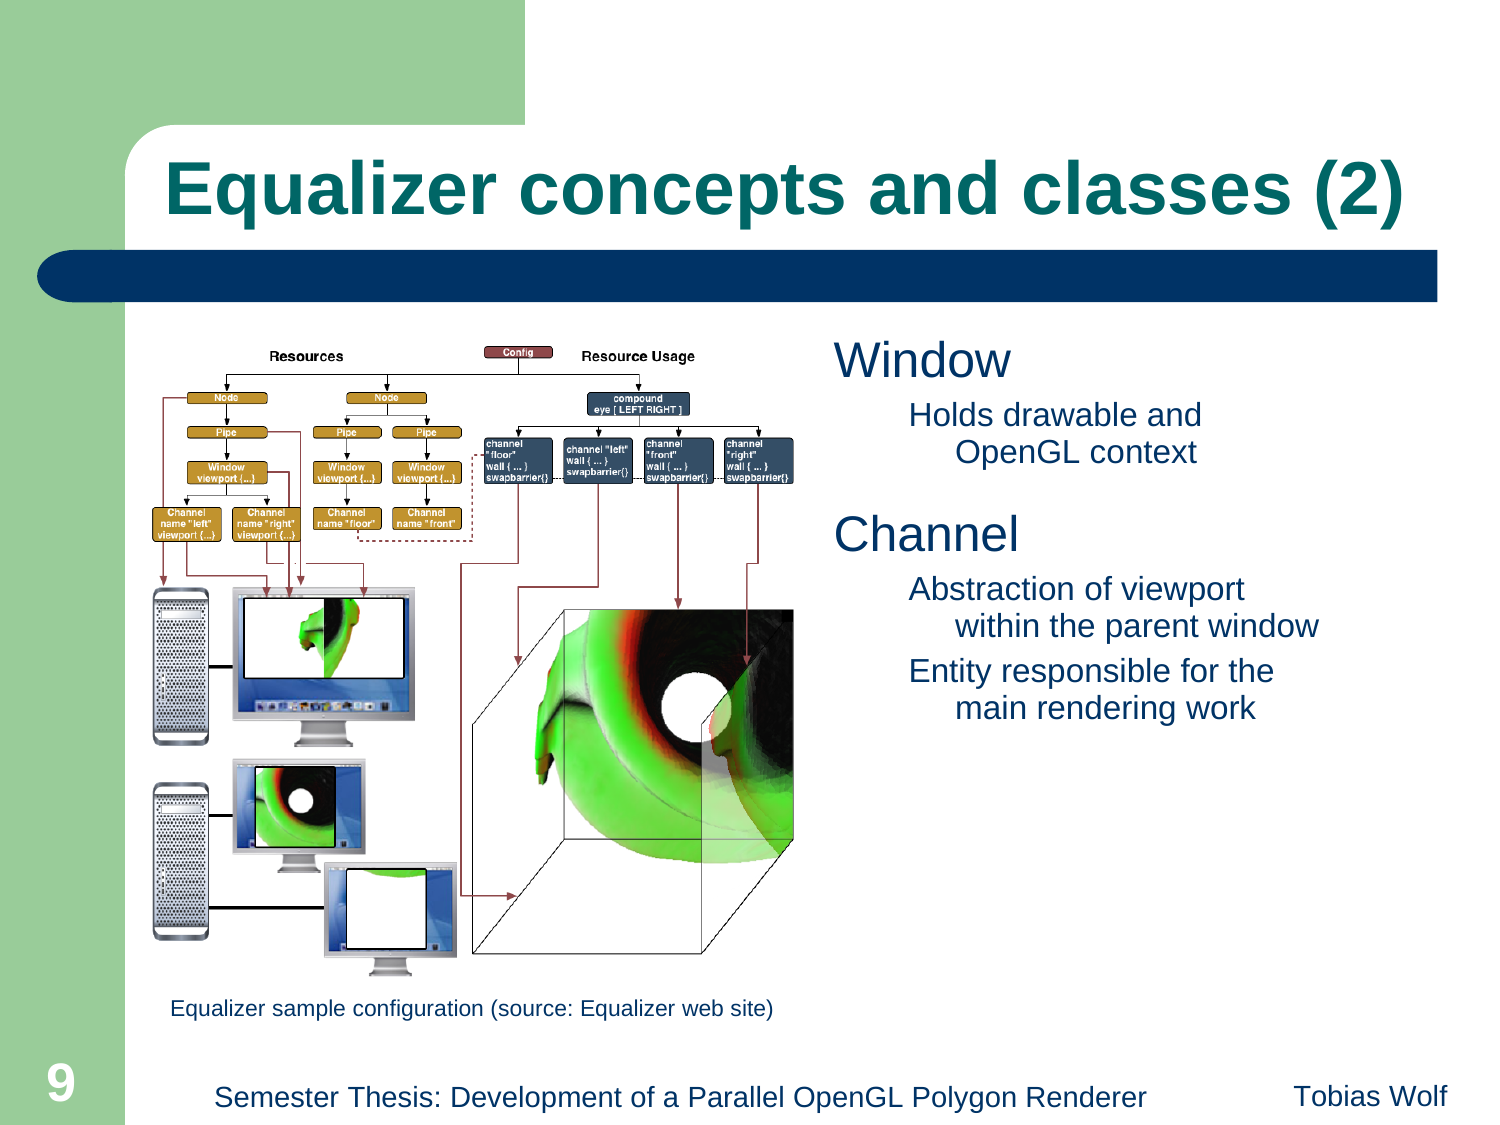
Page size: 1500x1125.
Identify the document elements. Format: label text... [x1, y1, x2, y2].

text_box Equalizer sample configuration (source: Equalizer web site) [147, 987, 798, 1047]
list Window Holds drawable and OpenGL context Channel Abstraction of viewport within the parent window Entity responsible for the main rendering work [818, 324, 1463, 1001]
picture [150, 344, 794, 977]
title Equalizer concepts and classes (2) [149, 124, 1463, 238]
